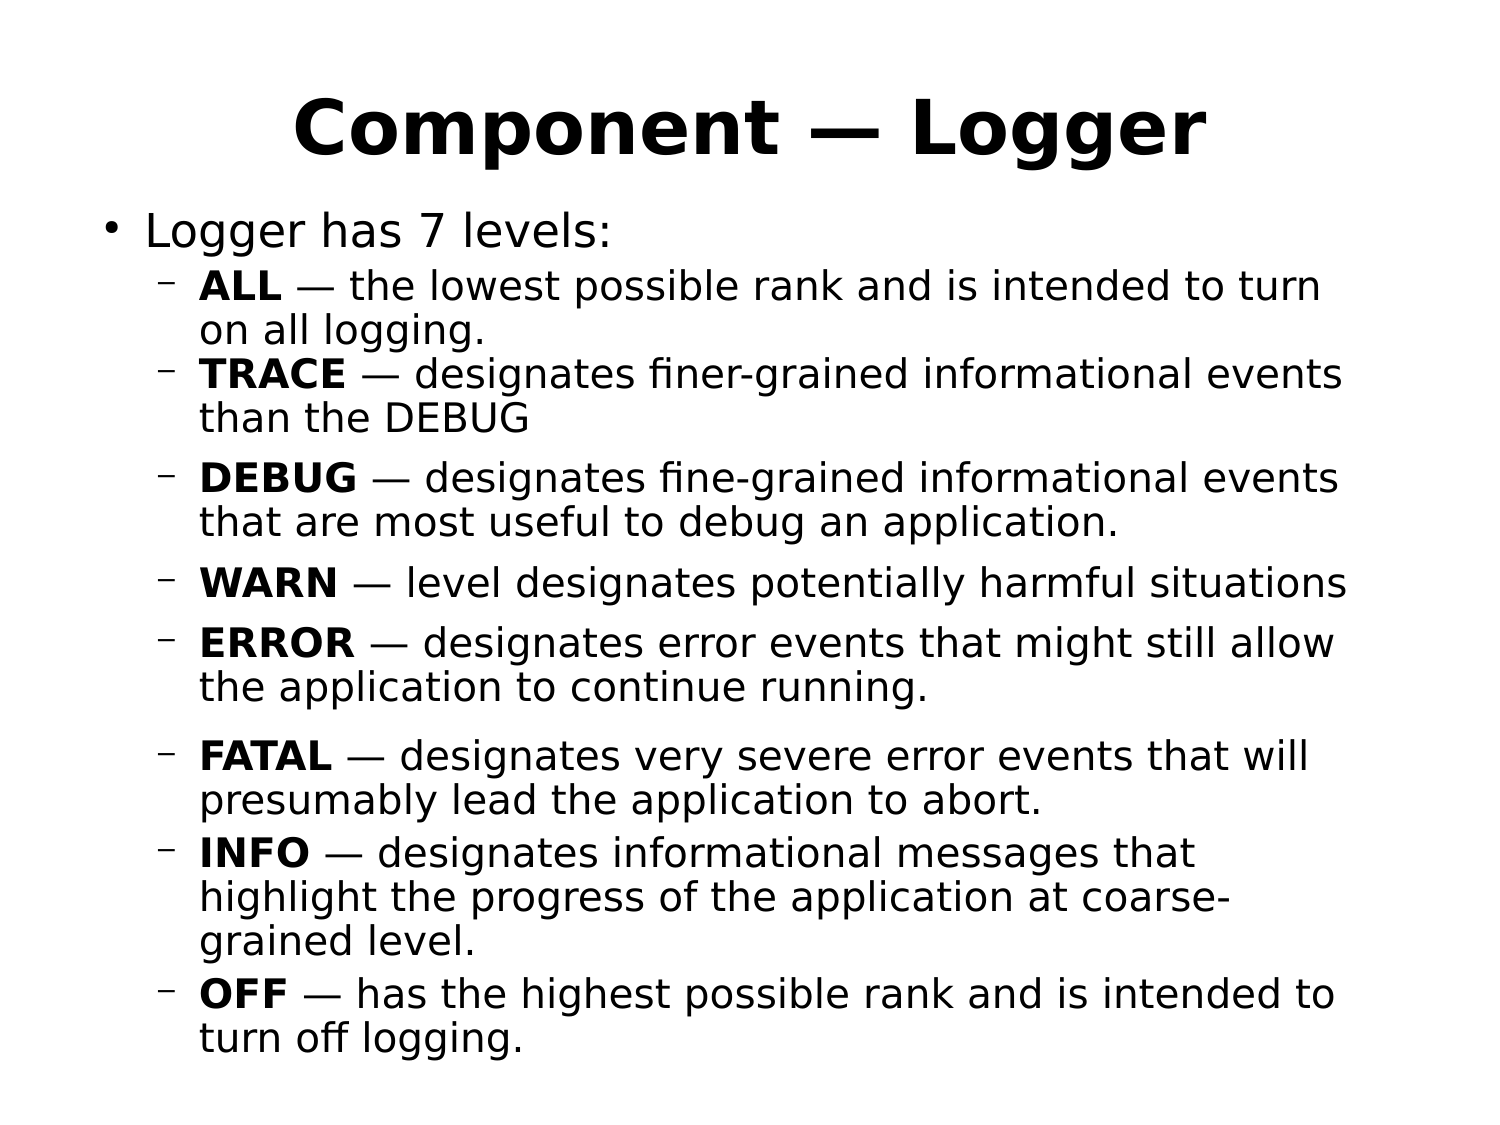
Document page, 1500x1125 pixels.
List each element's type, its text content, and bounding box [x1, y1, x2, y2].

title Component — Logger [75, 44, 1425, 177]
list Logger has 7 levels: ALL — the lowest possible rank and is intended to turn on all logging. TRACE — designates finer-grained informational events than the DEBUG DEBUG — designates fine-grained informational events that are most useful to debug an application. WARN — level designates potentially harmful situations ERROR — designates error events that might still allow the application to continue running. FATAL — designates very severe error events that will presumably lead the application to abort. INFO — designates informational messages that highlight the progress of the application at coarse-grained level. OFF — has the highest possible rank and is intended to turn off logging. [75, 204, 1395, 1075]
